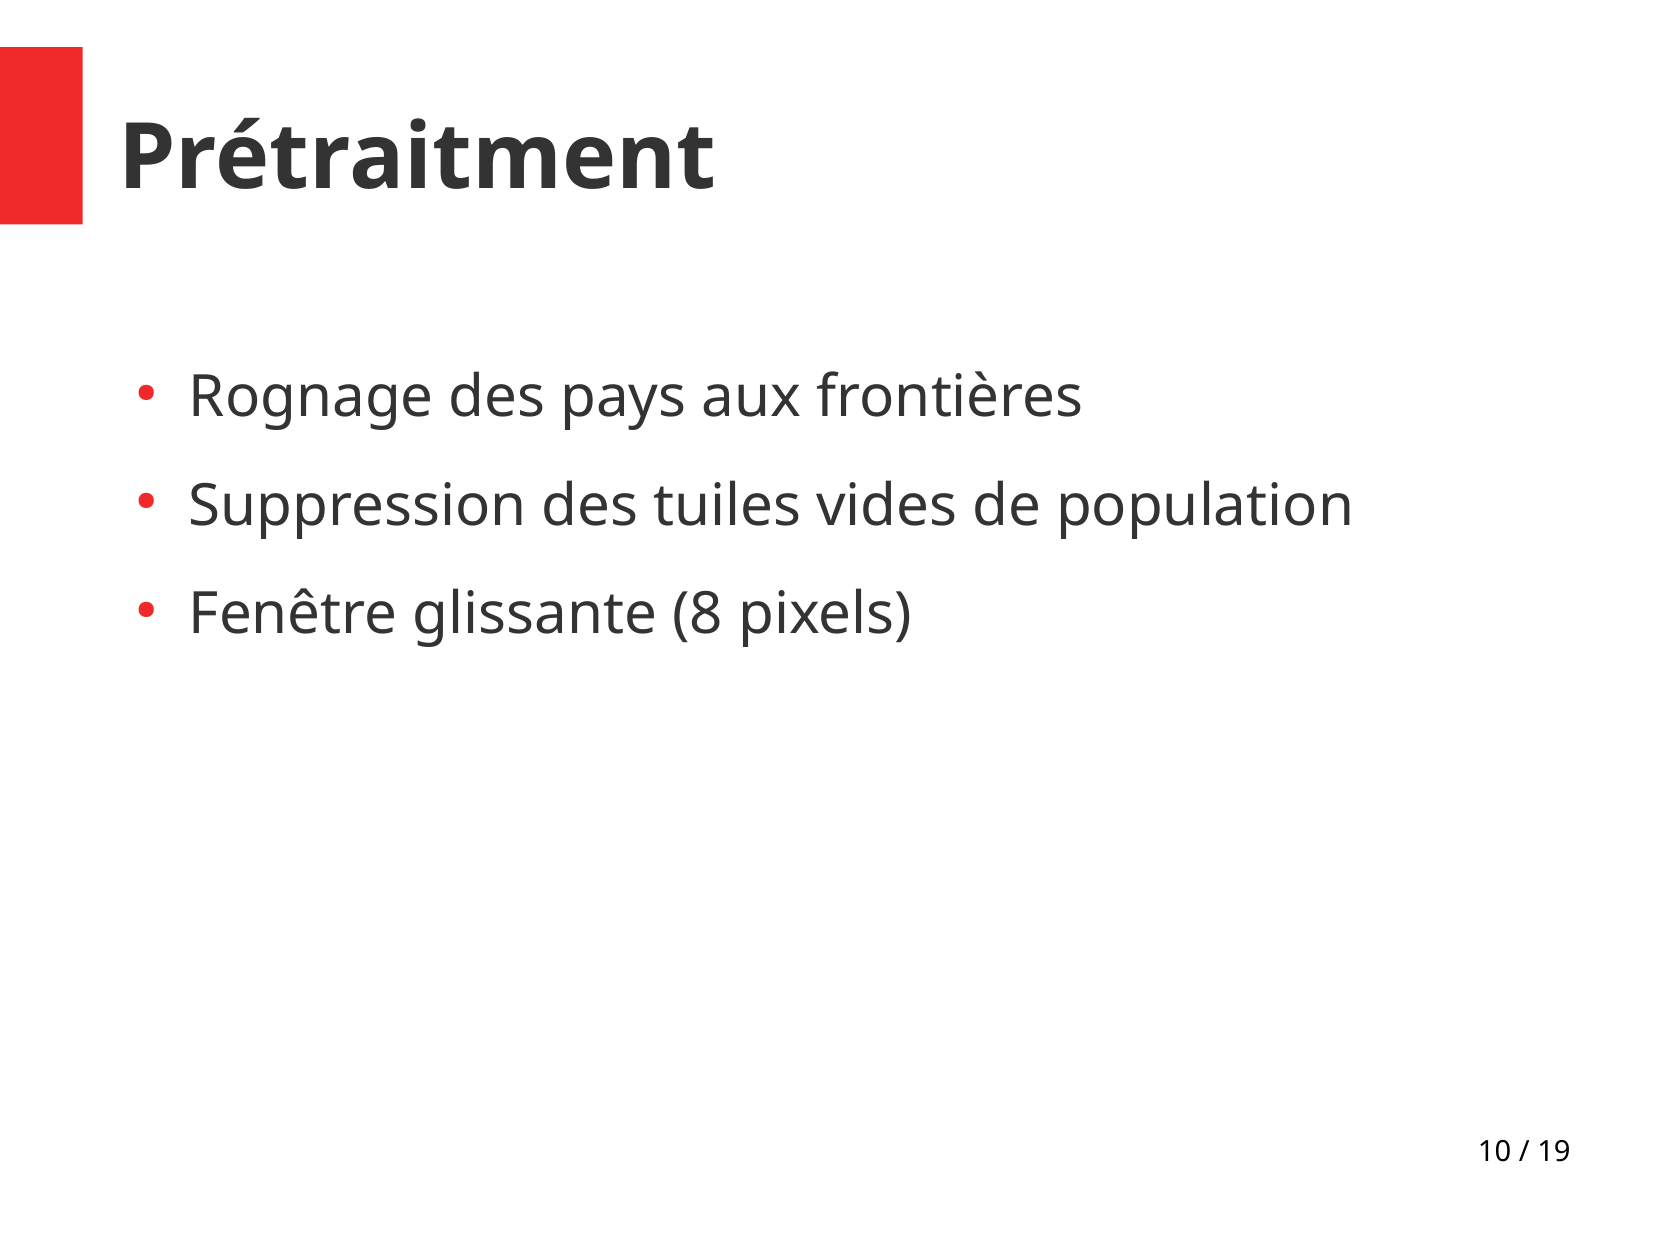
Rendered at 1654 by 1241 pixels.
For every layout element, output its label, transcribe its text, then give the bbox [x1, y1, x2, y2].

list Rognage des pays aux frontières Suppression des tuiles vides de population Fenêtre glissante (8 pixels) [118, 354, 1536, 1074]
title Prétraitment [118, 49, 1571, 257]
